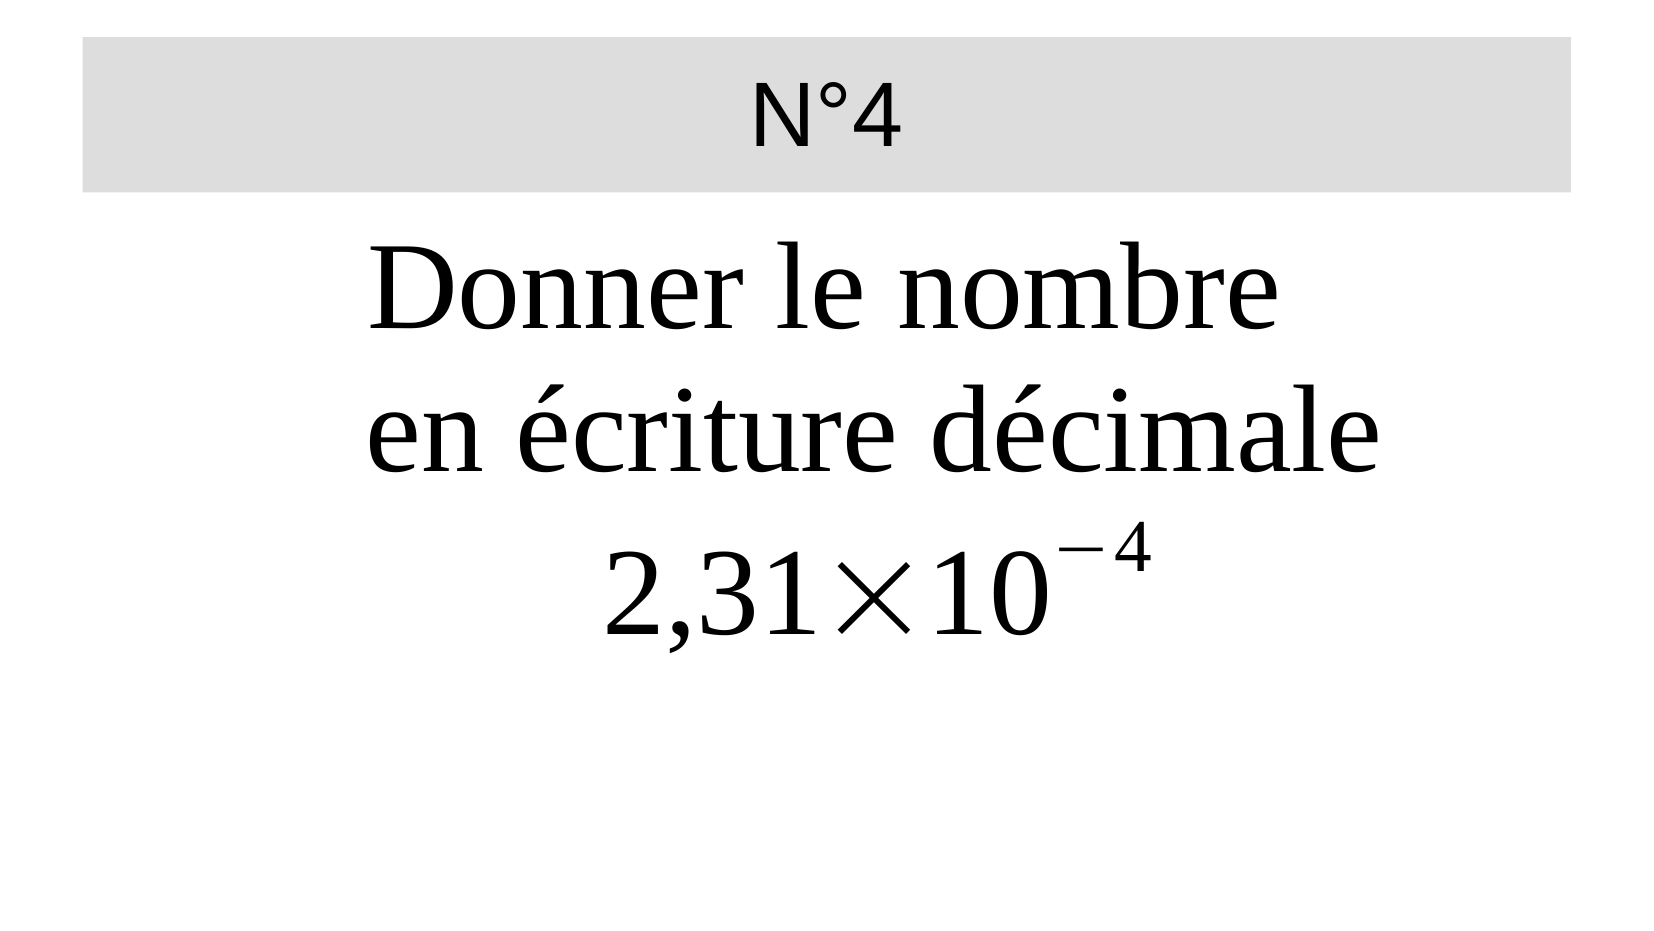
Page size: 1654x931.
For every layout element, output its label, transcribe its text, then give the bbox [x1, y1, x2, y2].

chart [357, 217, 1395, 662]
title N°4 [82, 37, 1571, 193]
